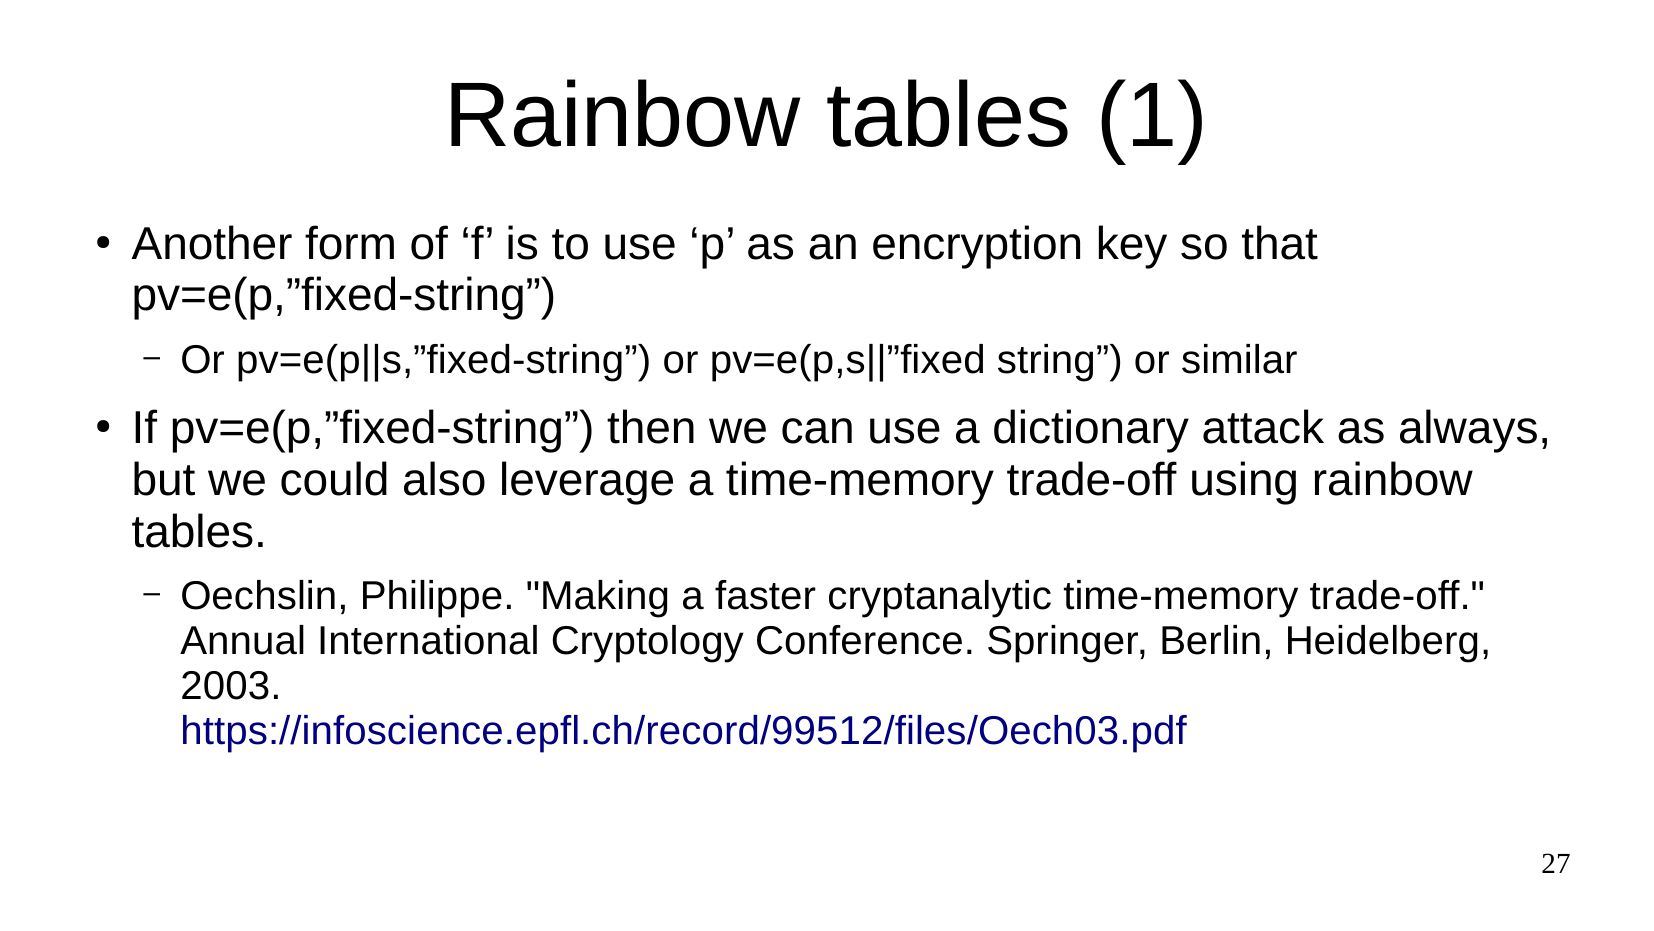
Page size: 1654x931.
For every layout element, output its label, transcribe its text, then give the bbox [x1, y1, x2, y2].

title Rainbow tables (1) [82, 37, 1571, 193]
list Another form of ‘f’ is to use ‘p’ as an encryption key so that pv=e(p,”fixed-string”) Or pv=e(p||s,”fixed-string”) or pv=e(p,s||”fixed string”) or similar If pv=e(p,”fixed-string”) then we can use a dictionary attack as always, but we could also leverage a time-memory trade-off using rainbow tables. Oechslin, Philippe. "Making a faster cryptanalytic time-memory trade-off." Annual International Cryptology Conference. Springer, Berlin, Heidelberg, 2003. https://infoscience.epfl.ch/record/99512/files/Oech03.pdf [82, 217, 1571, 758]
